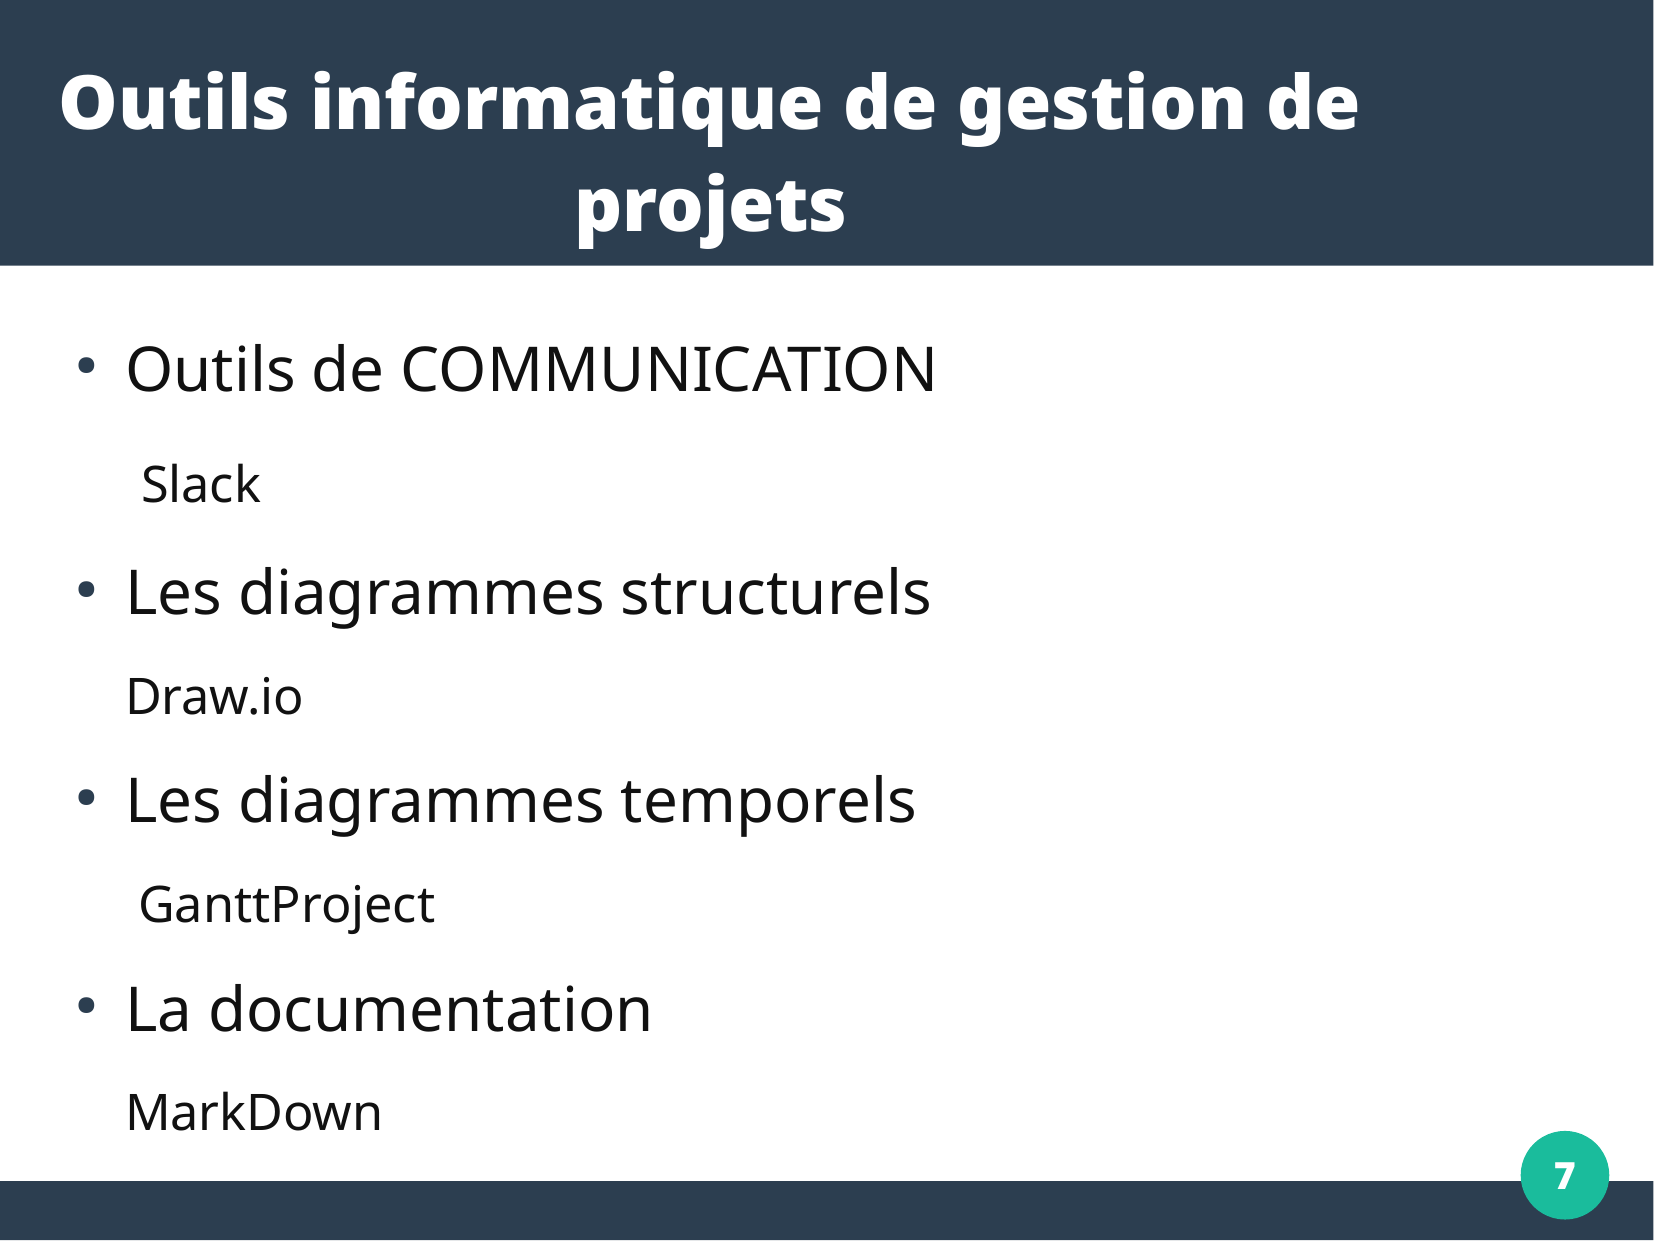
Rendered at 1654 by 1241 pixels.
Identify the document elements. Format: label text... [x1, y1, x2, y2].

list Outils de COMMUNICATION Slack Les diagrammes structurels Draw.io Les diagrammes temporels GanttProject La documentation MarkDown [59, 324, 1595, 1152]
title Outils informatique de gestion de projets [59, 49, 1595, 207]
